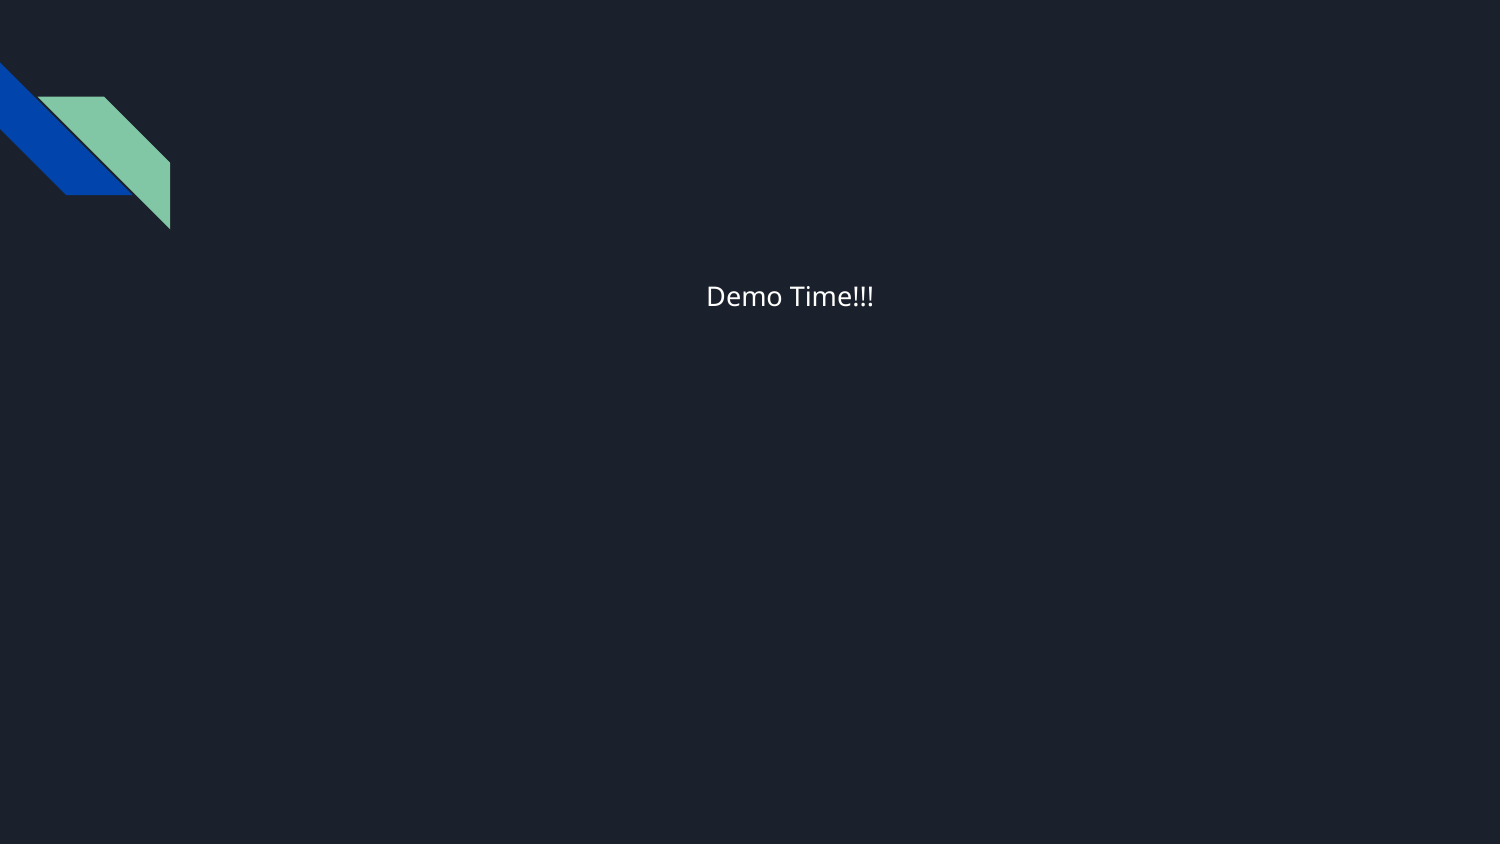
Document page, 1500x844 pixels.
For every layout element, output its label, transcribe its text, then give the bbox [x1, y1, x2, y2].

list Demo Time!!! [212, 257, 1368, 533]
